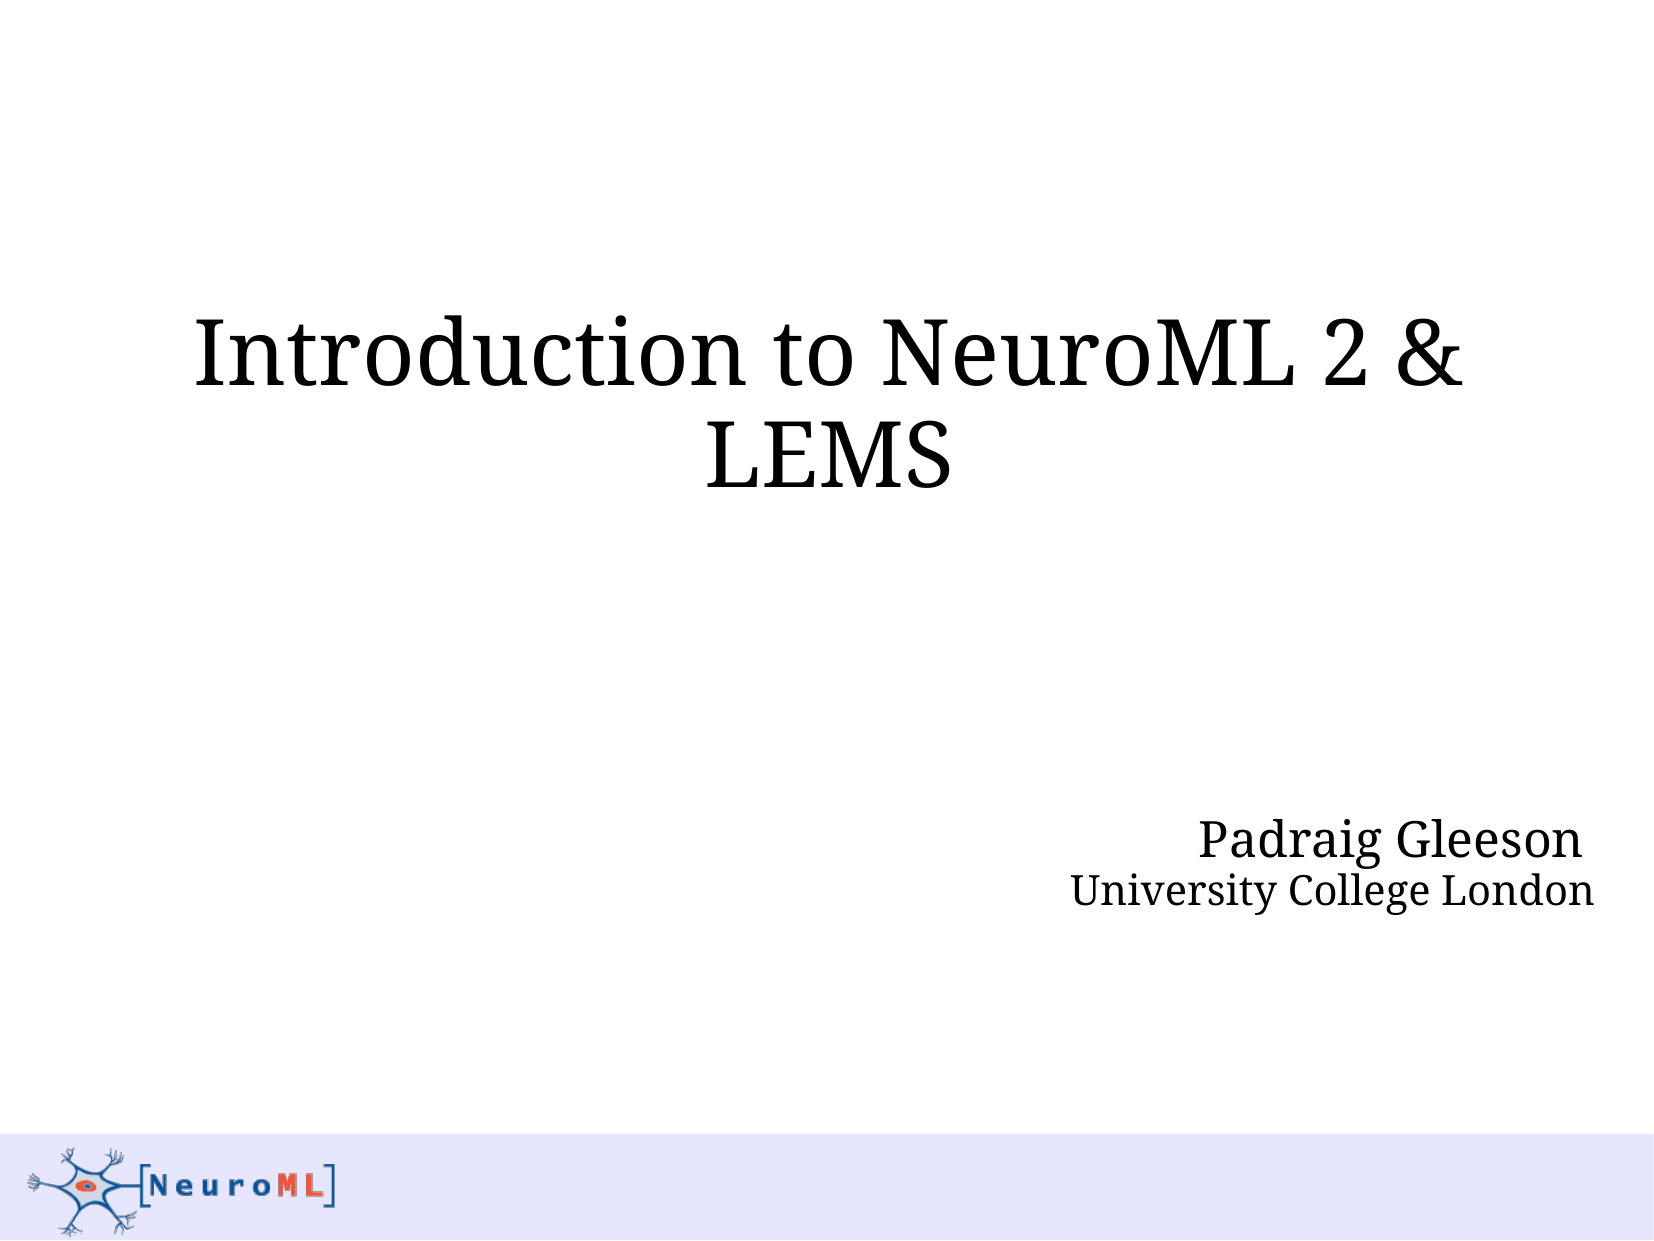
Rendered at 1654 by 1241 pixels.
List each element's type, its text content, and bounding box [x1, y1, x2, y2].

picture [27, 1147, 335, 1237]
text_box Introduction to NeuroML 2 & LEMS [106, 295, 1553, 619]
text_box Padraig Gleeson University College London [58, 820, 1596, 1046]
